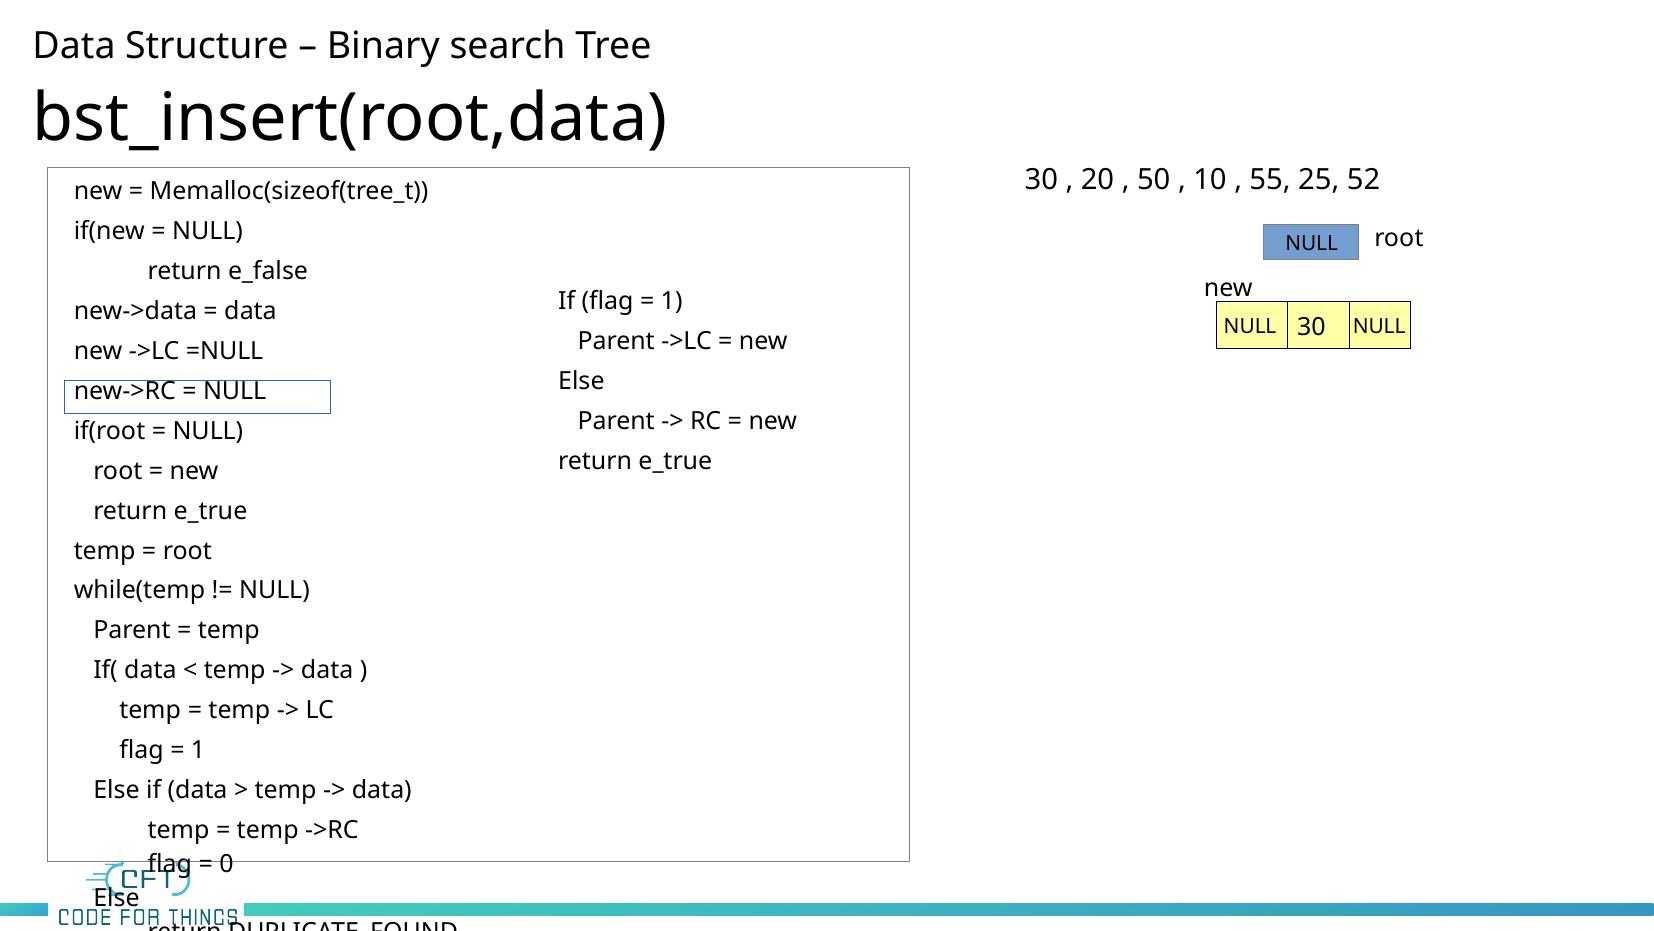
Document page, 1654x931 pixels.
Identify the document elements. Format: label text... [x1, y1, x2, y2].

text_box new [1189, 262, 1271, 307]
text_box root [1359, 212, 1440, 257]
text_box new = Memalloc(sizeof(tree_t)) if(new = NULL) return e_false new->data = data new ->LC =NULL new->RC = NULL if(root = NULL) root = new return e_true temp = root while(temp != NULL) Parent = temp If( data < temp -> data ) temp = temp -> LC flag = 1 Else if (data > temp -> data) temp = temp ->RC flag = 0 Else return DUPLICATE_FOUND [59, 166, 603, 866]
text_box NULL [1208, 304, 1293, 344]
text_box [603, 167, 910, 862]
picture [59, 866, 237, 925]
text_box [1288, 344, 1349, 349]
text_box NULL [1270, 220, 1355, 260]
text_box If (flag = 1) Parent ->LC = new Else Parent -> RC = new return e_true [543, 275, 863, 496]
text_box 30 [1282, 301, 1345, 346]
text_box NULL [1338, 304, 1430, 344]
title Data Structure – Binary search Tree bst_insert(root,data) [32, 12, 1184, 166]
text_box [1355, 224, 1359, 260]
text_box 30 , 20 , 50 , 10 , 55, 25, 52 [1009, 141, 1536, 201]
text_box [1216, 344, 1287, 349]
text_box [47, 167, 59, 862]
text_box [1263, 224, 1270, 260]
text_box [1350, 344, 1411, 349]
